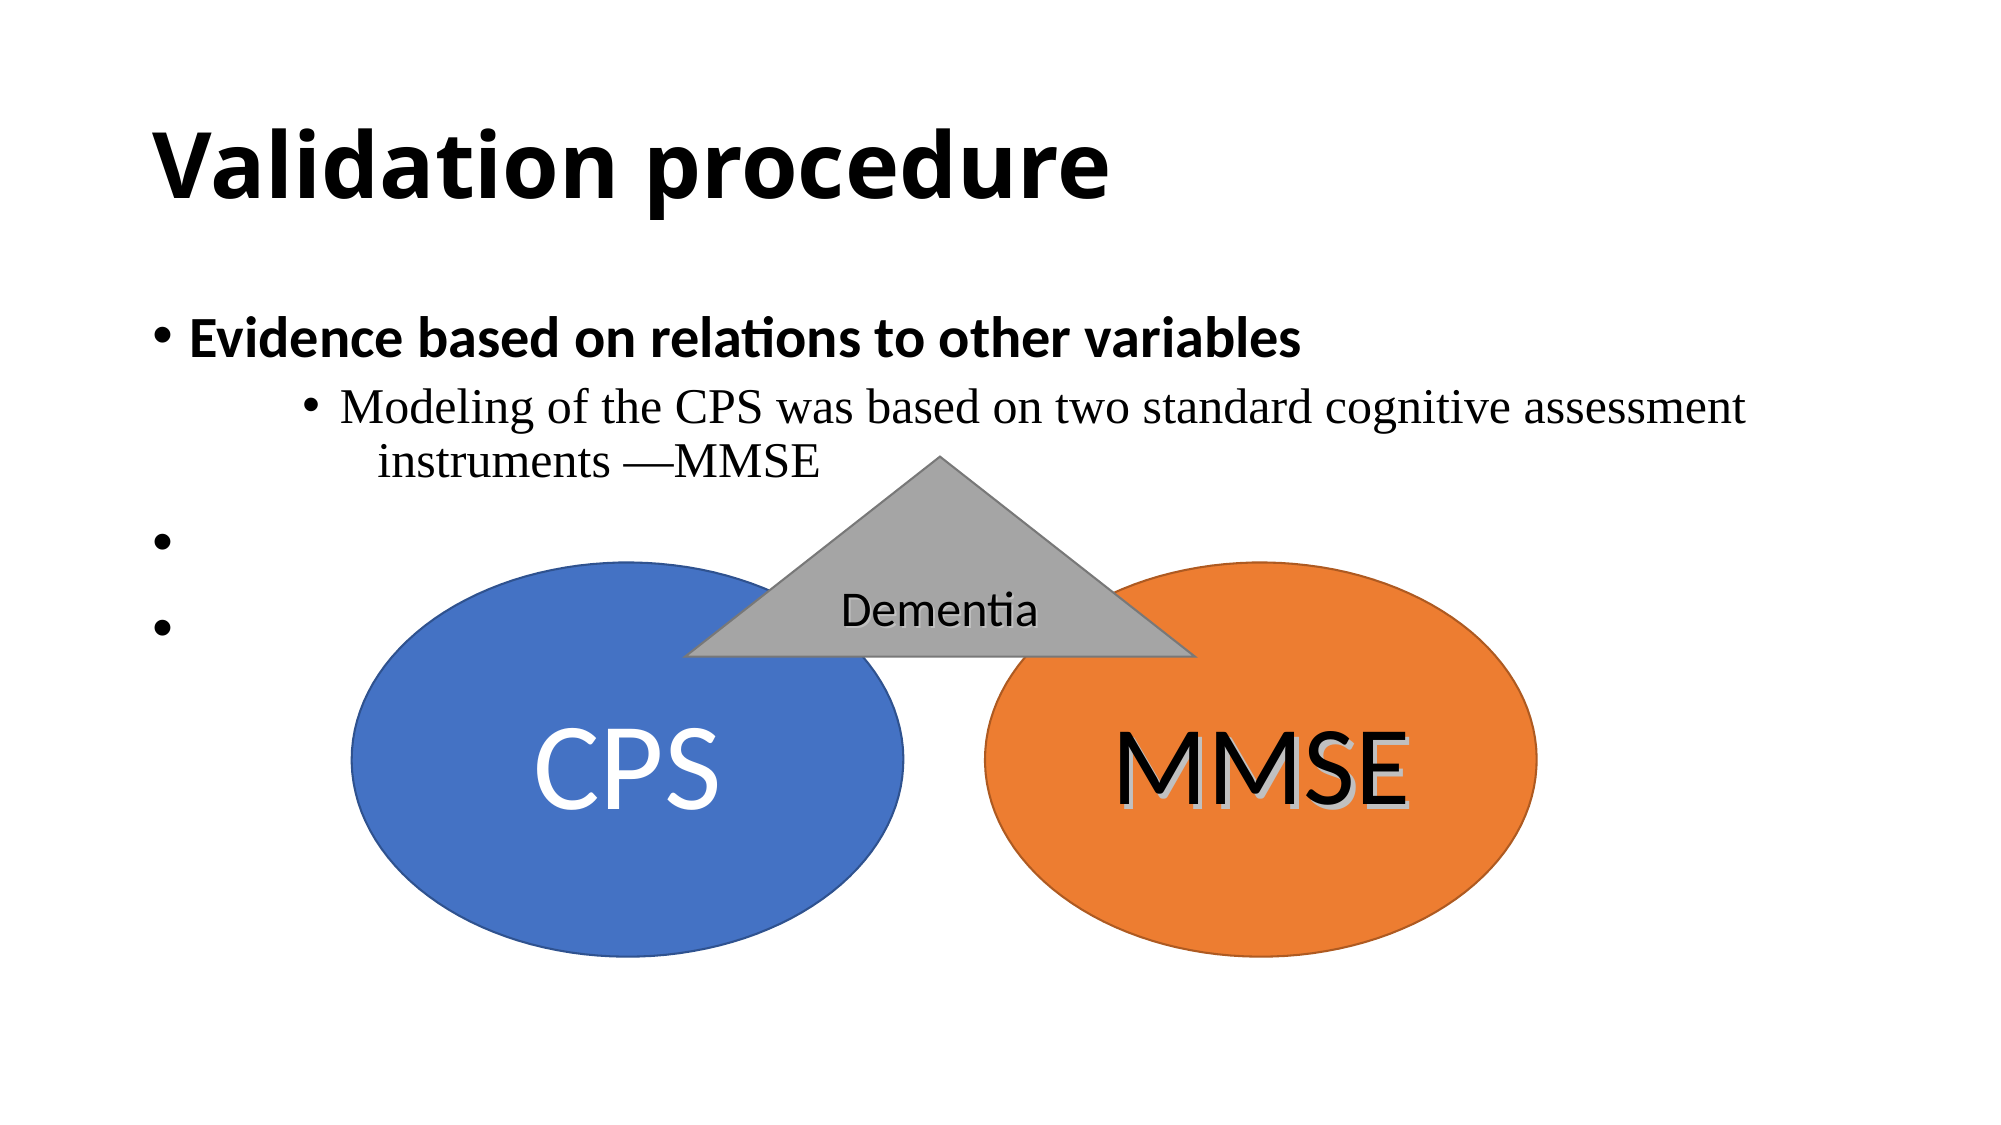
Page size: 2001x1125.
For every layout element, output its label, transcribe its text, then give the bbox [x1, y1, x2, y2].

text_box CPS [351, 562, 904, 957]
text_box MMSE [984, 562, 1537, 957]
title Validation procedure [137, 59, 1863, 278]
list Evidence based on relations to other variables Modeling of the CPS was based on two standard cognitive assessment instruments —MMSE [137, 299, 1863, 1014]
text_box Dementia [684, 456, 1196, 657]
